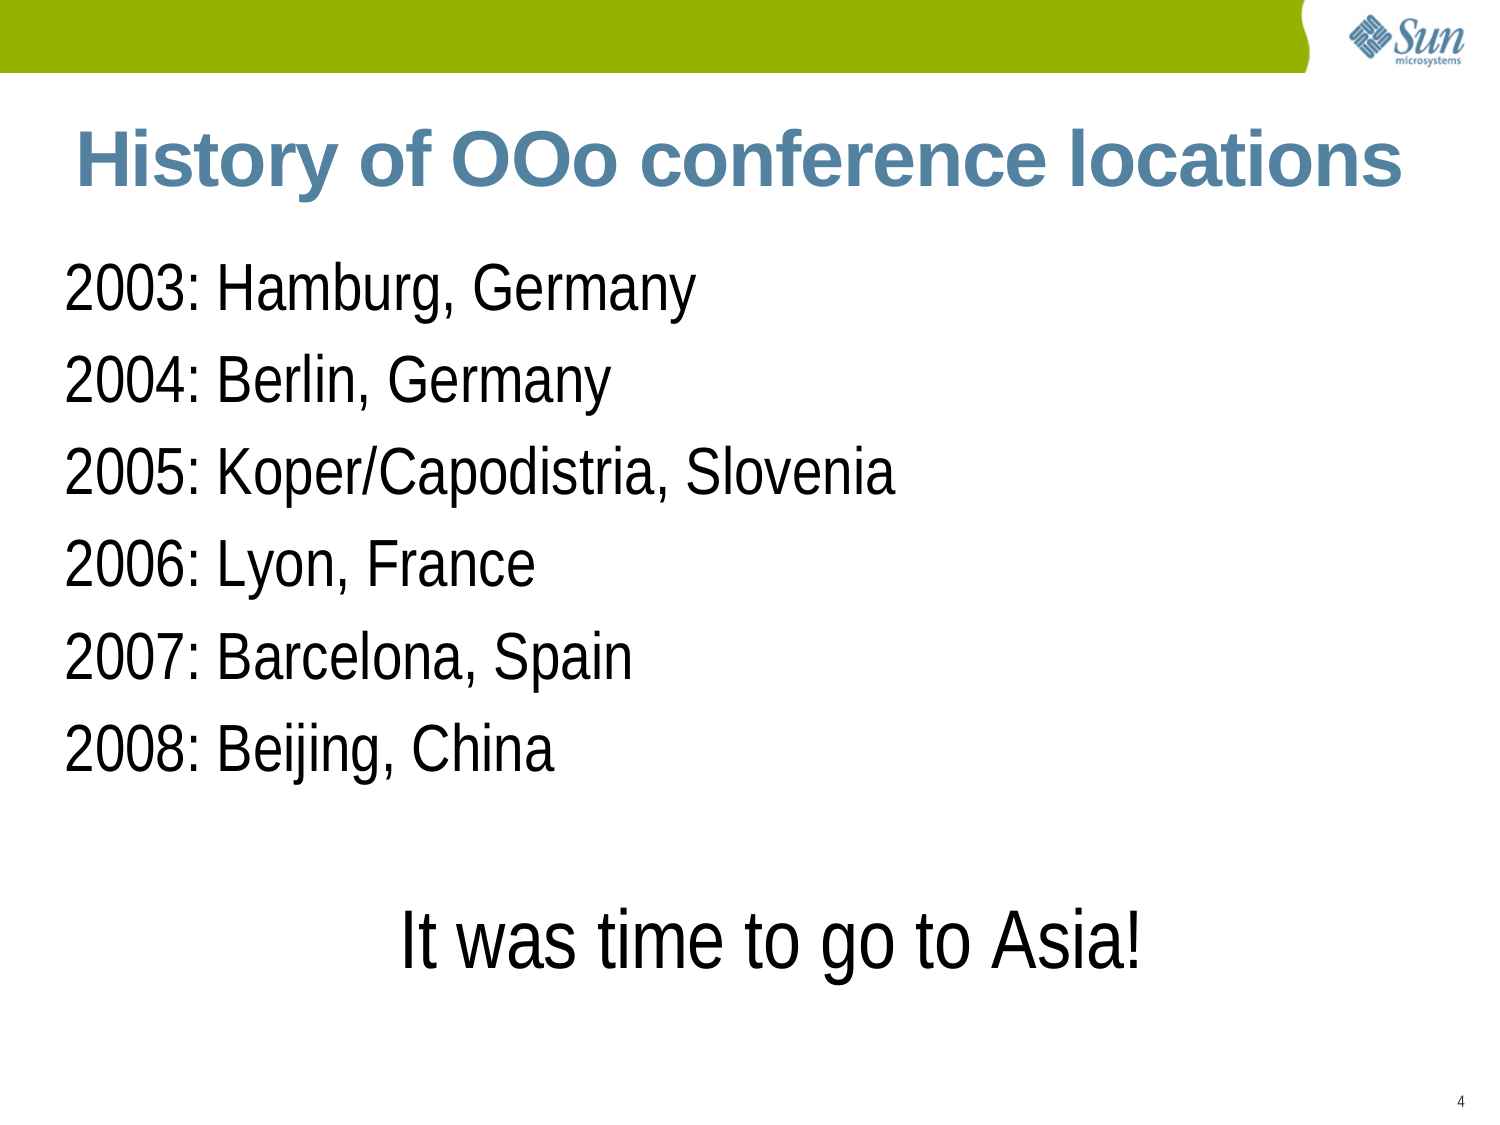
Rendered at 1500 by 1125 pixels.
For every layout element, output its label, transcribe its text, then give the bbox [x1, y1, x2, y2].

list 2003: Hamburg, Germany 2004: Berlin, Germany 2005: Koper/Capodistria, Slovenia 2006: Lyon, France 2007: Barcelona, Spain 2008: Beijing, China It was time to go to Asia! [64, 258, 1401, 1087]
title History of OOo conference locations [75, 123, 1437, 227]
picture [0, 0, 1500, 73]
